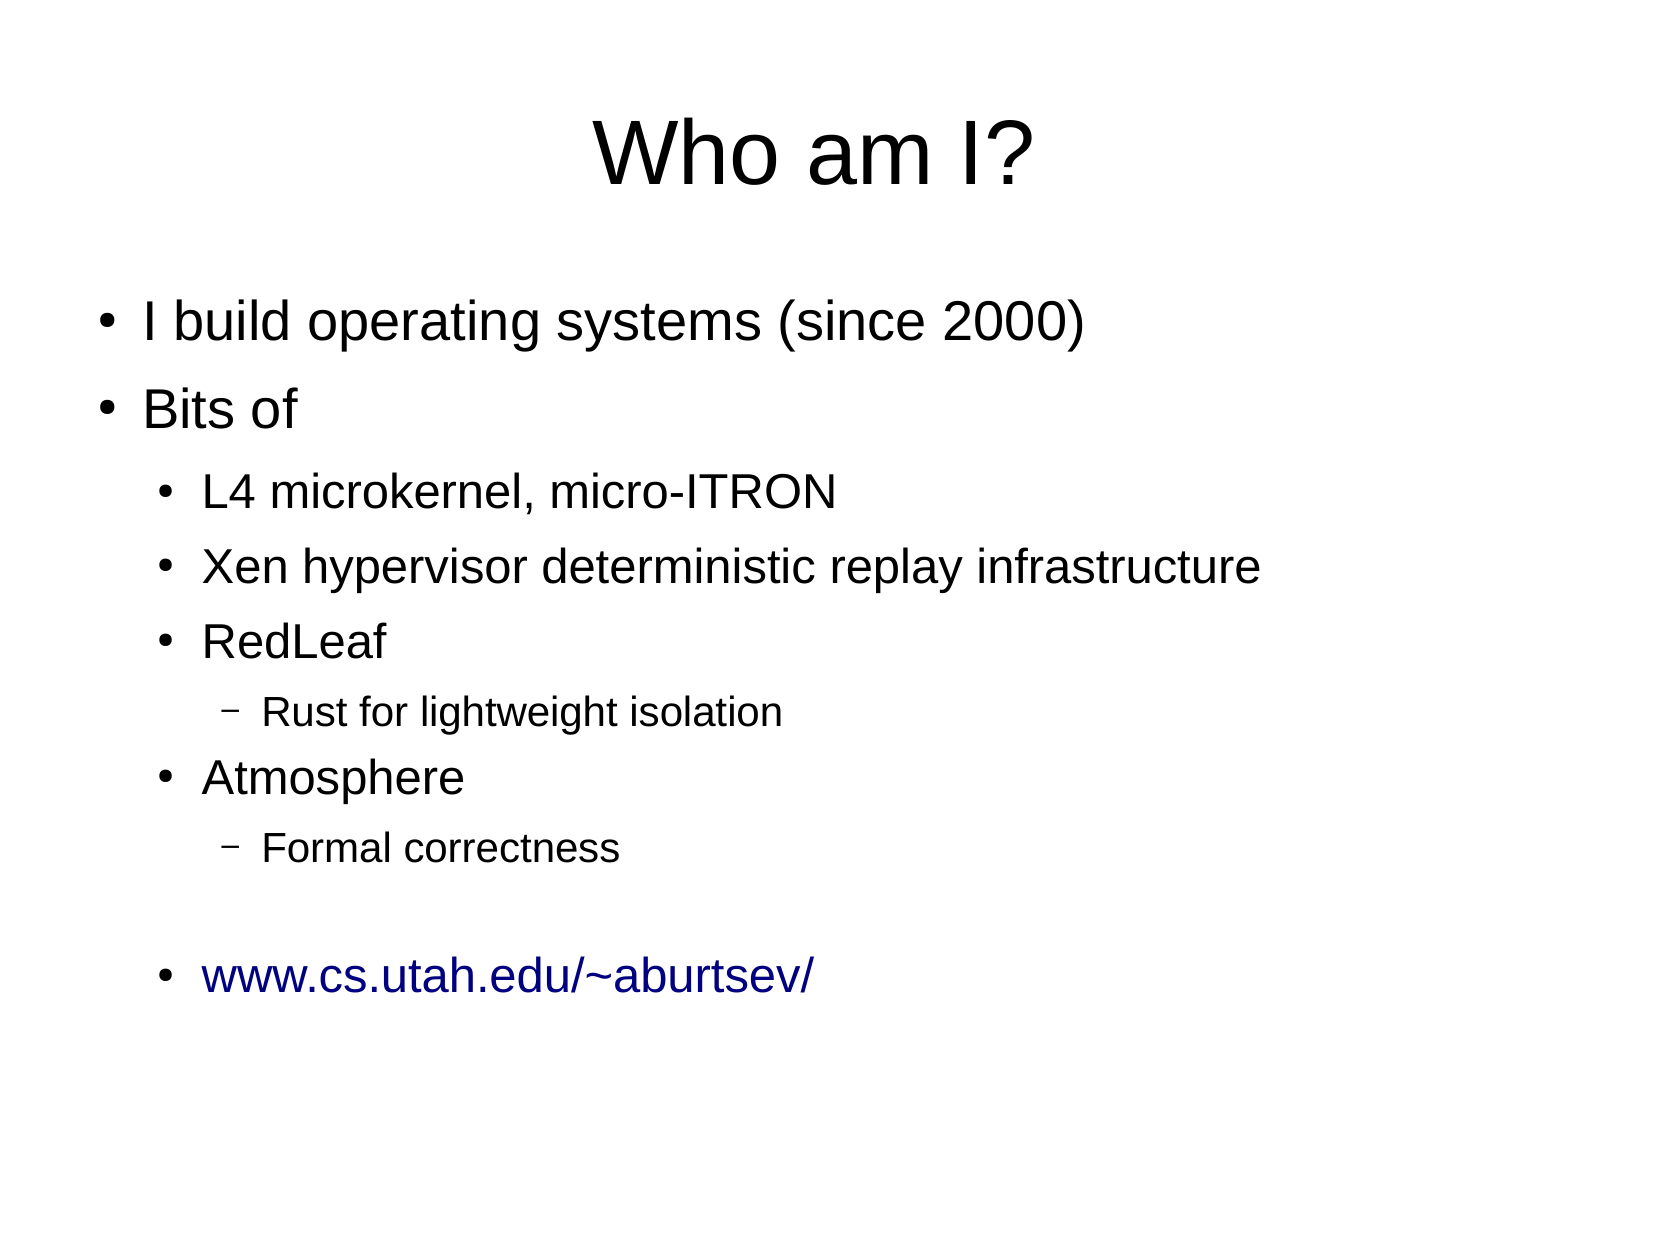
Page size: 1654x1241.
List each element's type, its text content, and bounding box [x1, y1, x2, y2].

title Who am I? [82, 49, 1571, 257]
list I build operating systems (since 2000) Bits of L4 microkernel, micro-ITRON Xen hypervisor deterministic replay infrastructure RedLeaf Rust for lightweight isolation Atmosphere Formal correctness www.cs.utah.edu/~aburtsev/ [82, 290, 1571, 1010]
